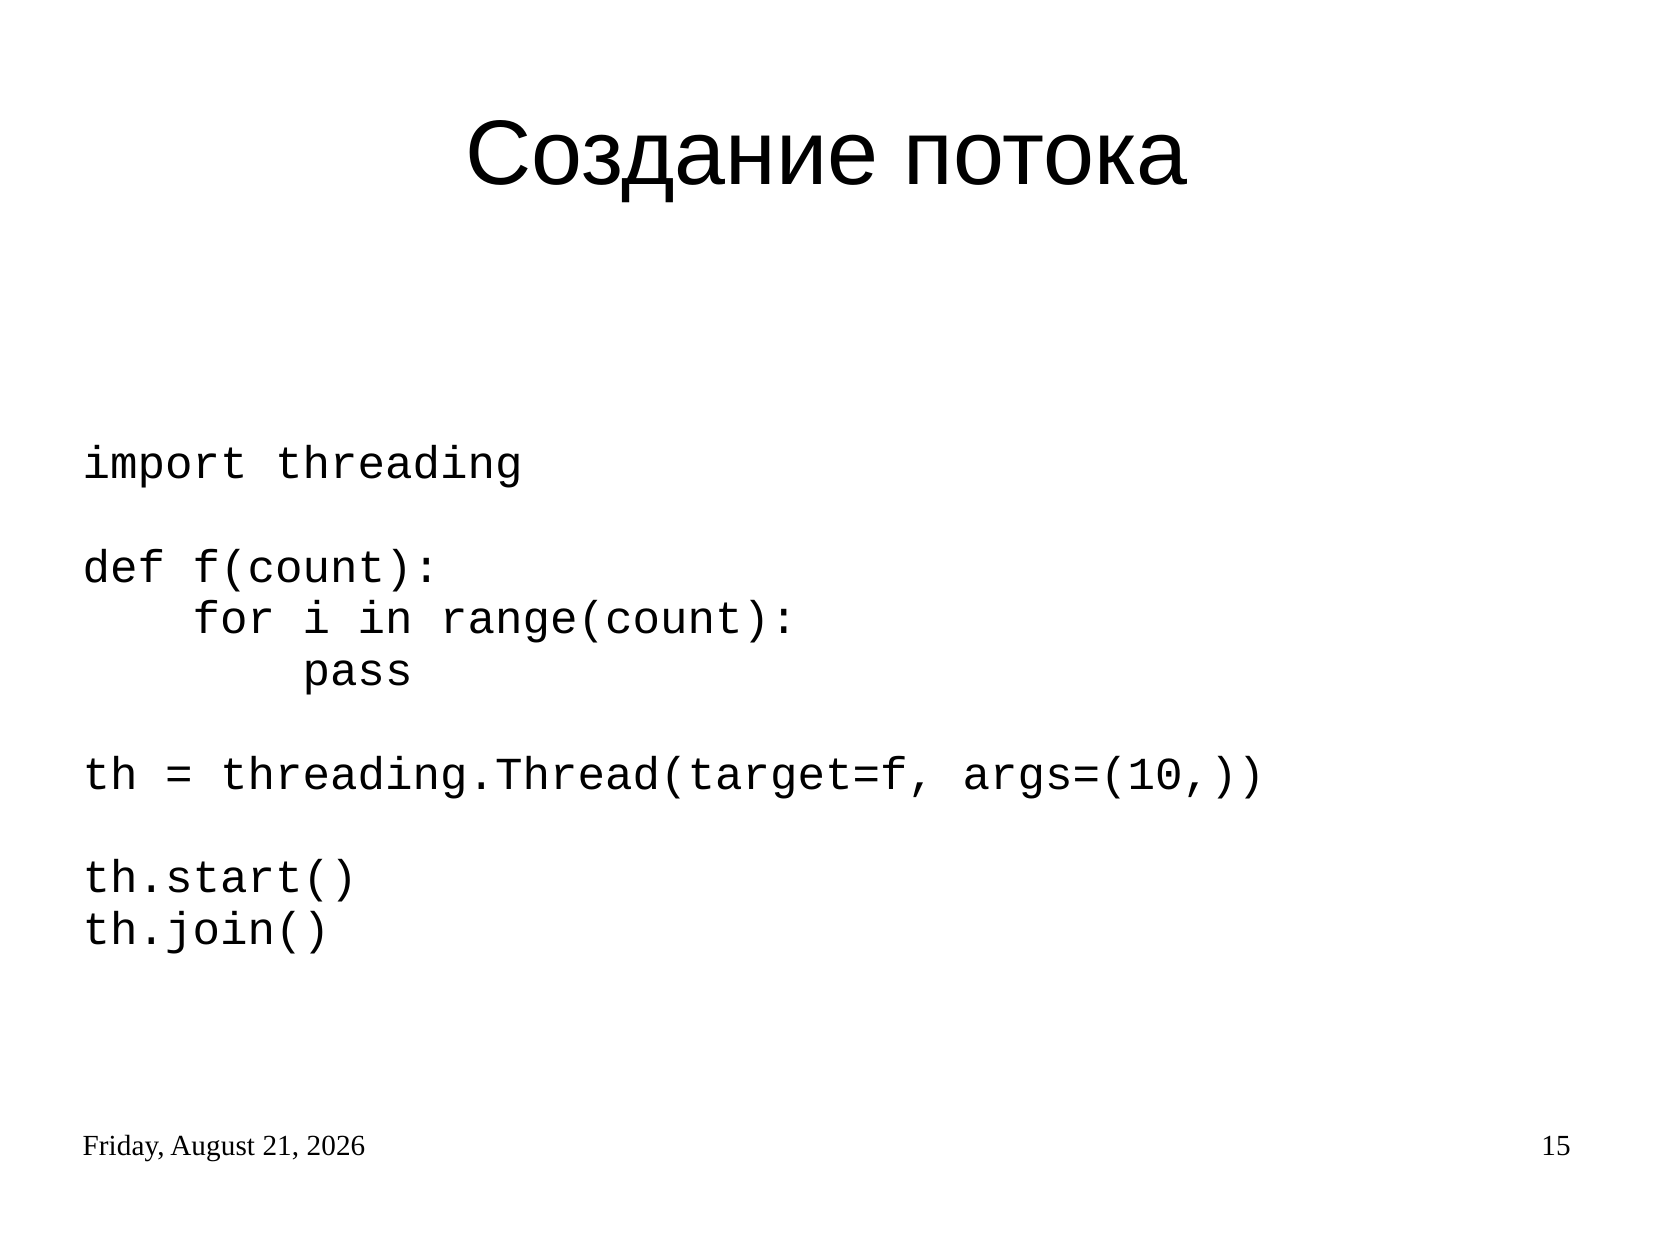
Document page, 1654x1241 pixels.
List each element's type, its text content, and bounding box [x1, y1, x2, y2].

title Создание потока [82, 49, 1571, 257]
subtitle import threading def f(count): for i in range(count): pass th = threading.Thread(target=f, args=(10,)) th.start() th.join() [82, 290, 1571, 1109]
